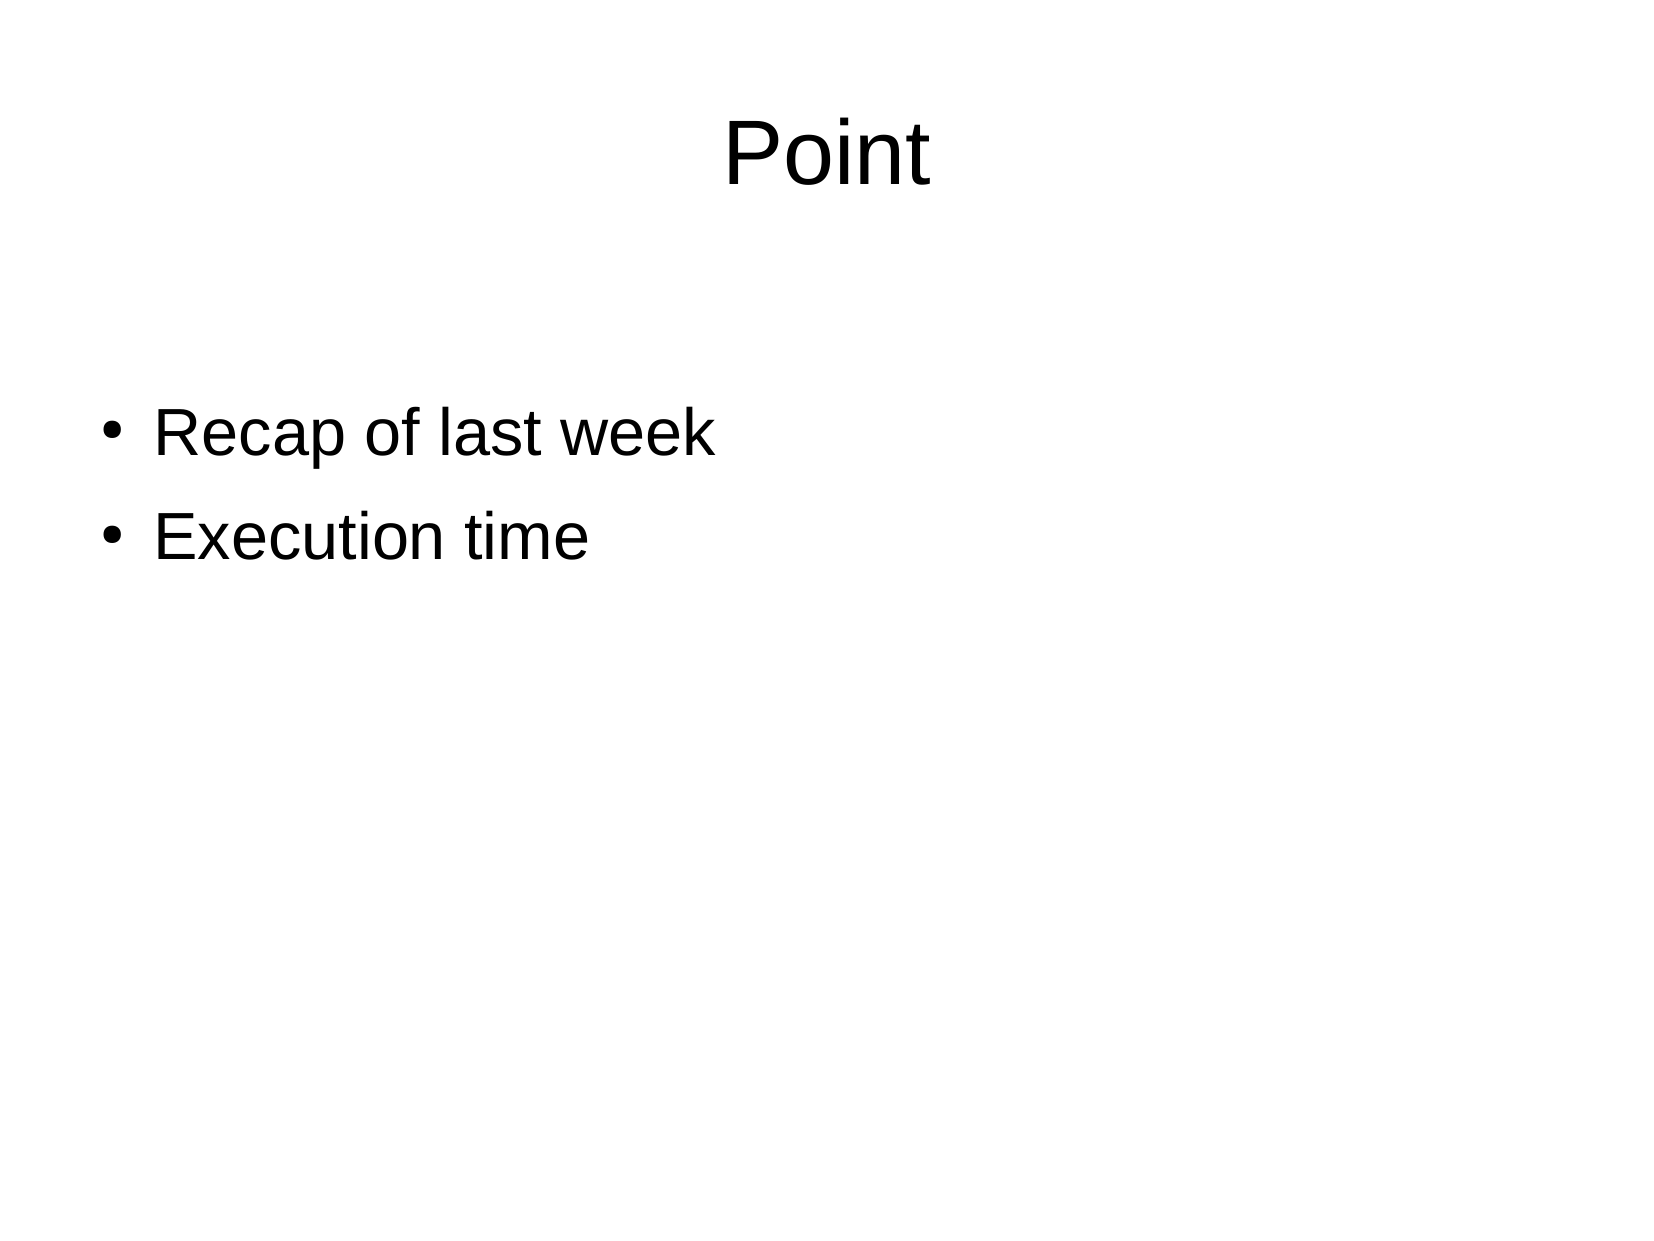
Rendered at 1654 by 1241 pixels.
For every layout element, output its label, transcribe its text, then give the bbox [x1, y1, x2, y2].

list Recap of last week Execution time [82, 290, 1571, 1010]
title Point [82, 49, 1571, 257]
